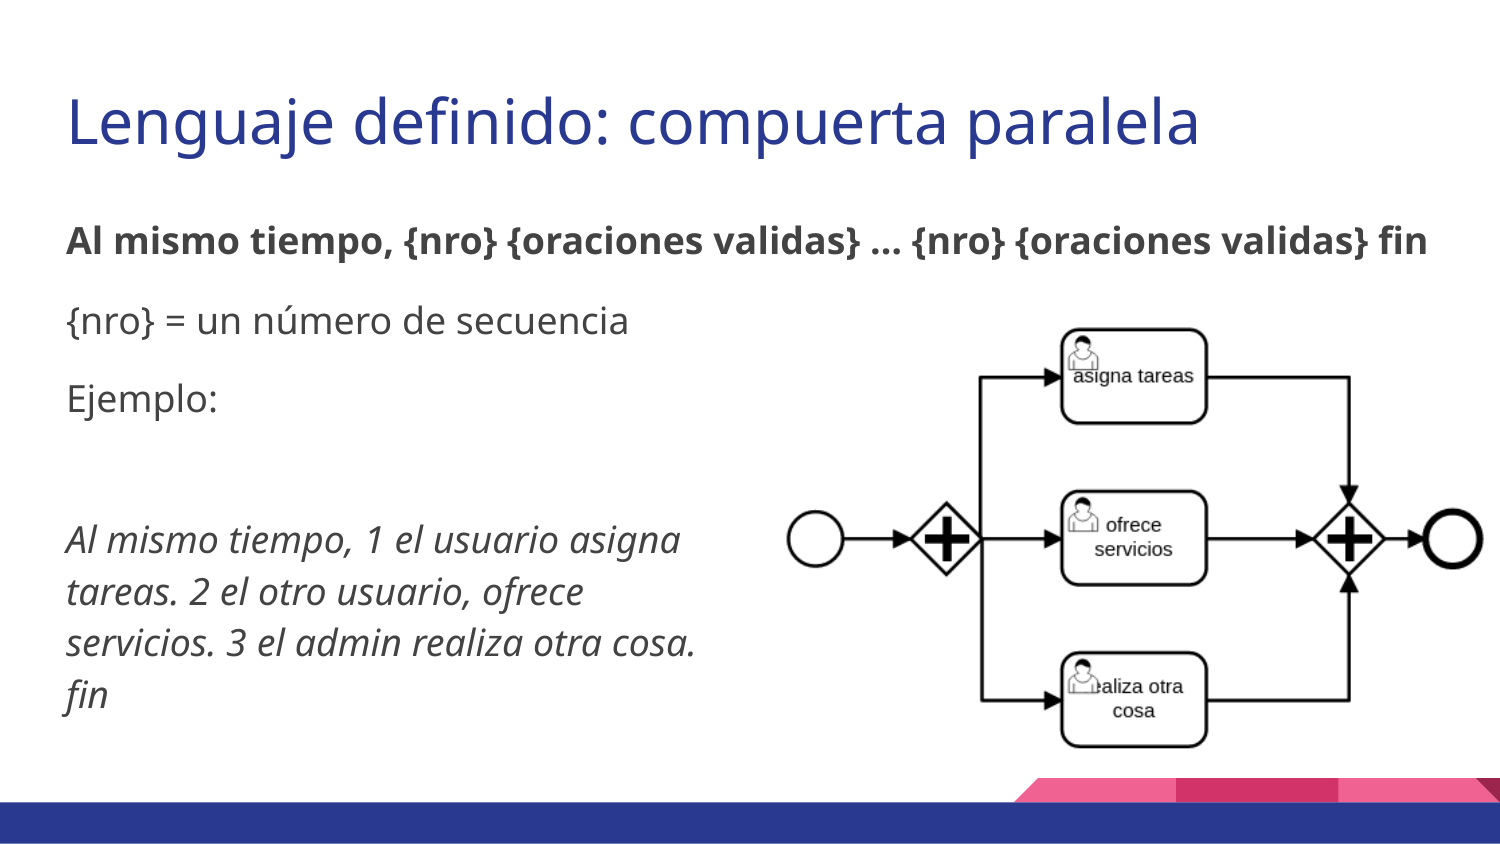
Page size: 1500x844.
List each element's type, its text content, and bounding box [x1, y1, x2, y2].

title Lenguaje definido: compuerta paralela [51, 67, 1449, 167]
picture [772, 314, 1500, 778]
list Al mismo tiempo, {nro} {oraciones validas} … {nro} {oraciones validas} fin {nro} = un número de secuencia Ejemplo: [51, 201, 1449, 750]
text_box Al mismo tiempo, 1 el usuario asigna tareas. 2 el otro usuario, ofrece servicios. 3 el admin realiza otra cosa. fin [51, 484, 751, 741]
